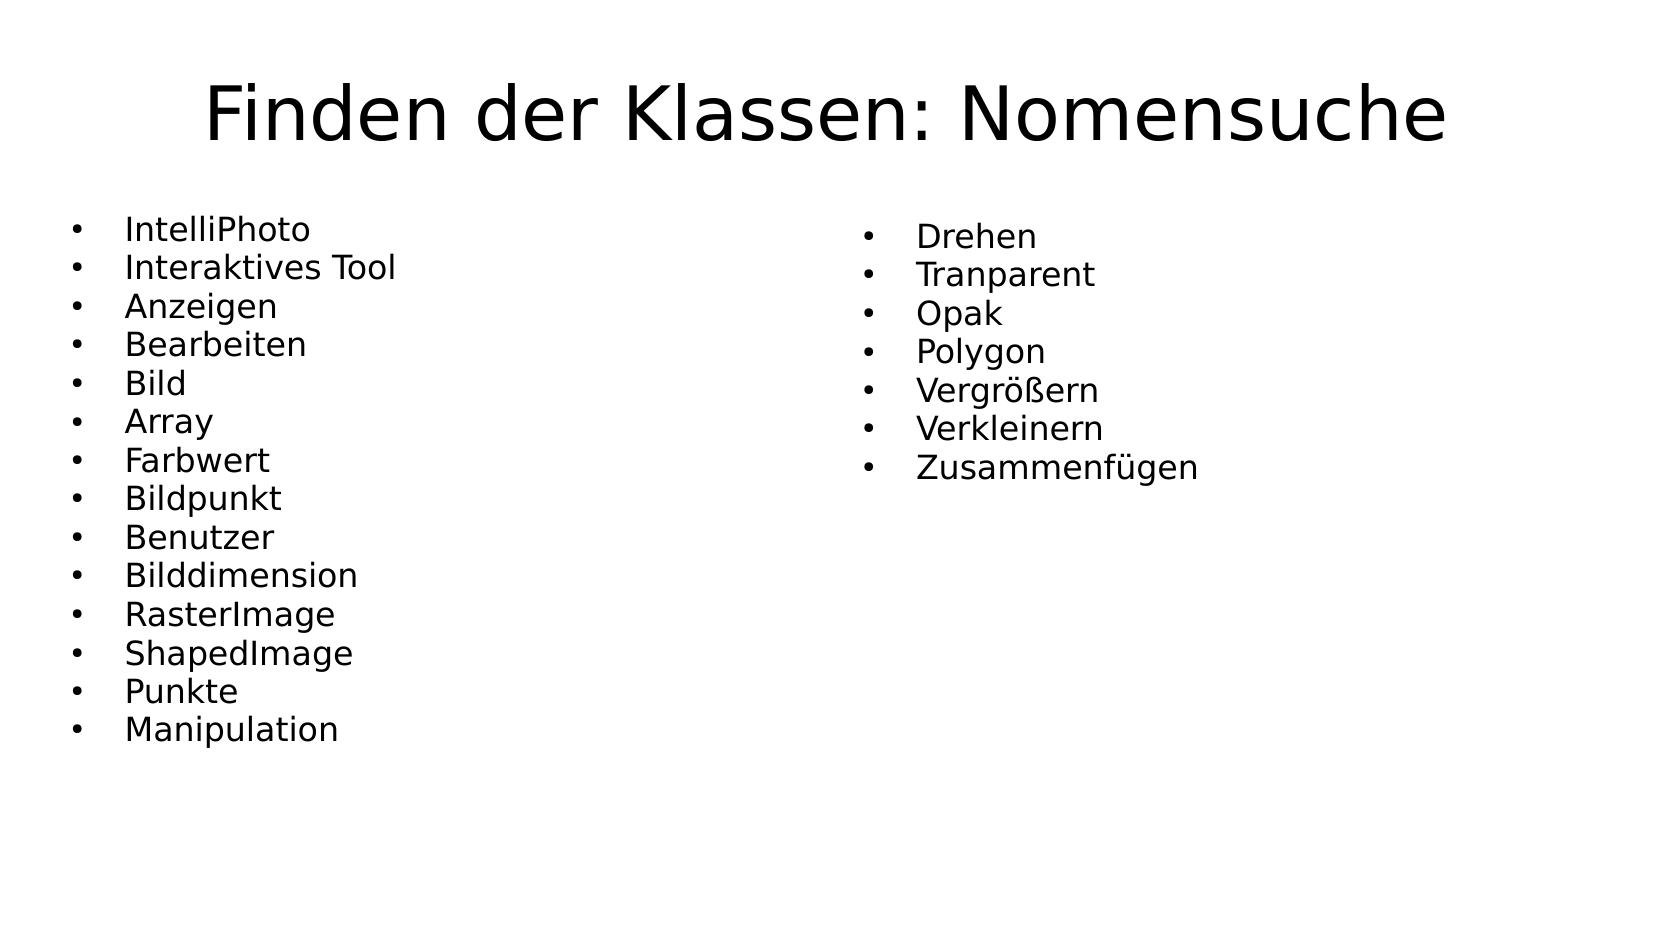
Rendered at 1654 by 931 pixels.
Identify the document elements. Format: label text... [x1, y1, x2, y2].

list IntelliPhoto Interaktives Tool Anzeigen Bearbeiten Bild Array Farbwert Bildpunkt Benutzer Bilddimension RasterImage ShapedImage Punkte Manipulation [53, 210, 781, 751]
list Drehen Tranparent Opak Polygon Vergrößern Verkleinern Zusammenfügen [845, 217, 1572, 758]
title Finden der Klassen: Nomensuche [82, 37, 1571, 193]
